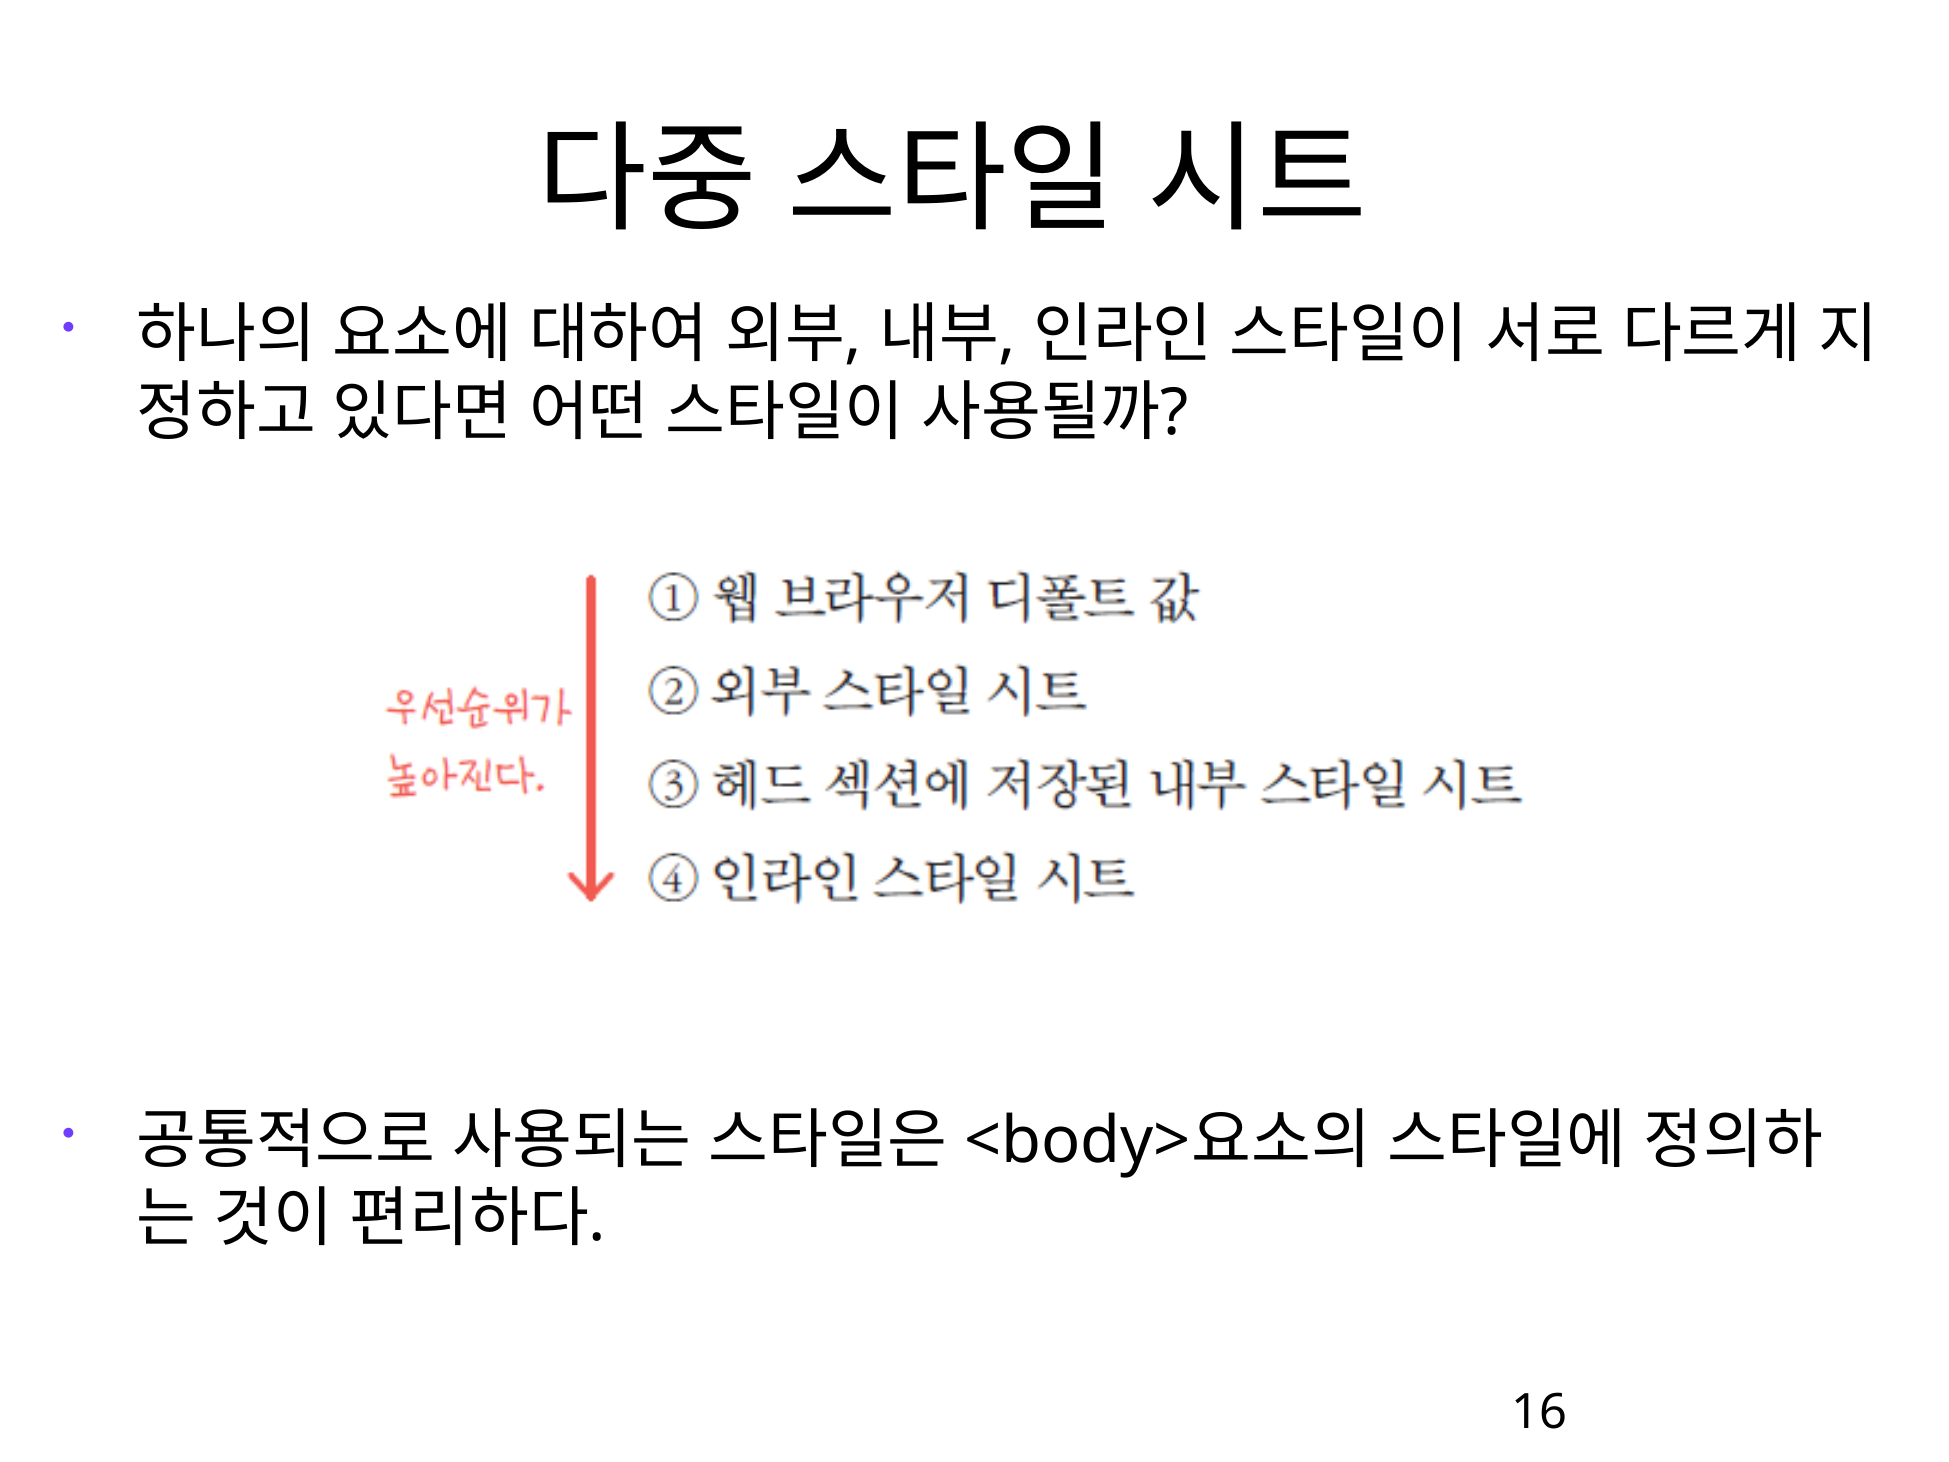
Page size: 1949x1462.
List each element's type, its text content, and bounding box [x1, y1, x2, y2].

slide_number <숫자> [1496, 1372, 1899, 1462]
picture [374, 535, 1568, 938]
title 다중 스타일 시트 [156, 92, 1749, 255]
list 하나의 요소에 대하여 외부, 내부, 인라인 스타일이 서로 다르게 지정하고 있다면 어떤 스타일이 사용될까? 공통적으로 사용되는 스타일은 <body>요소의 스타일에 정의하는 것이 편리하다. [48, 284, 1897, 1343]
